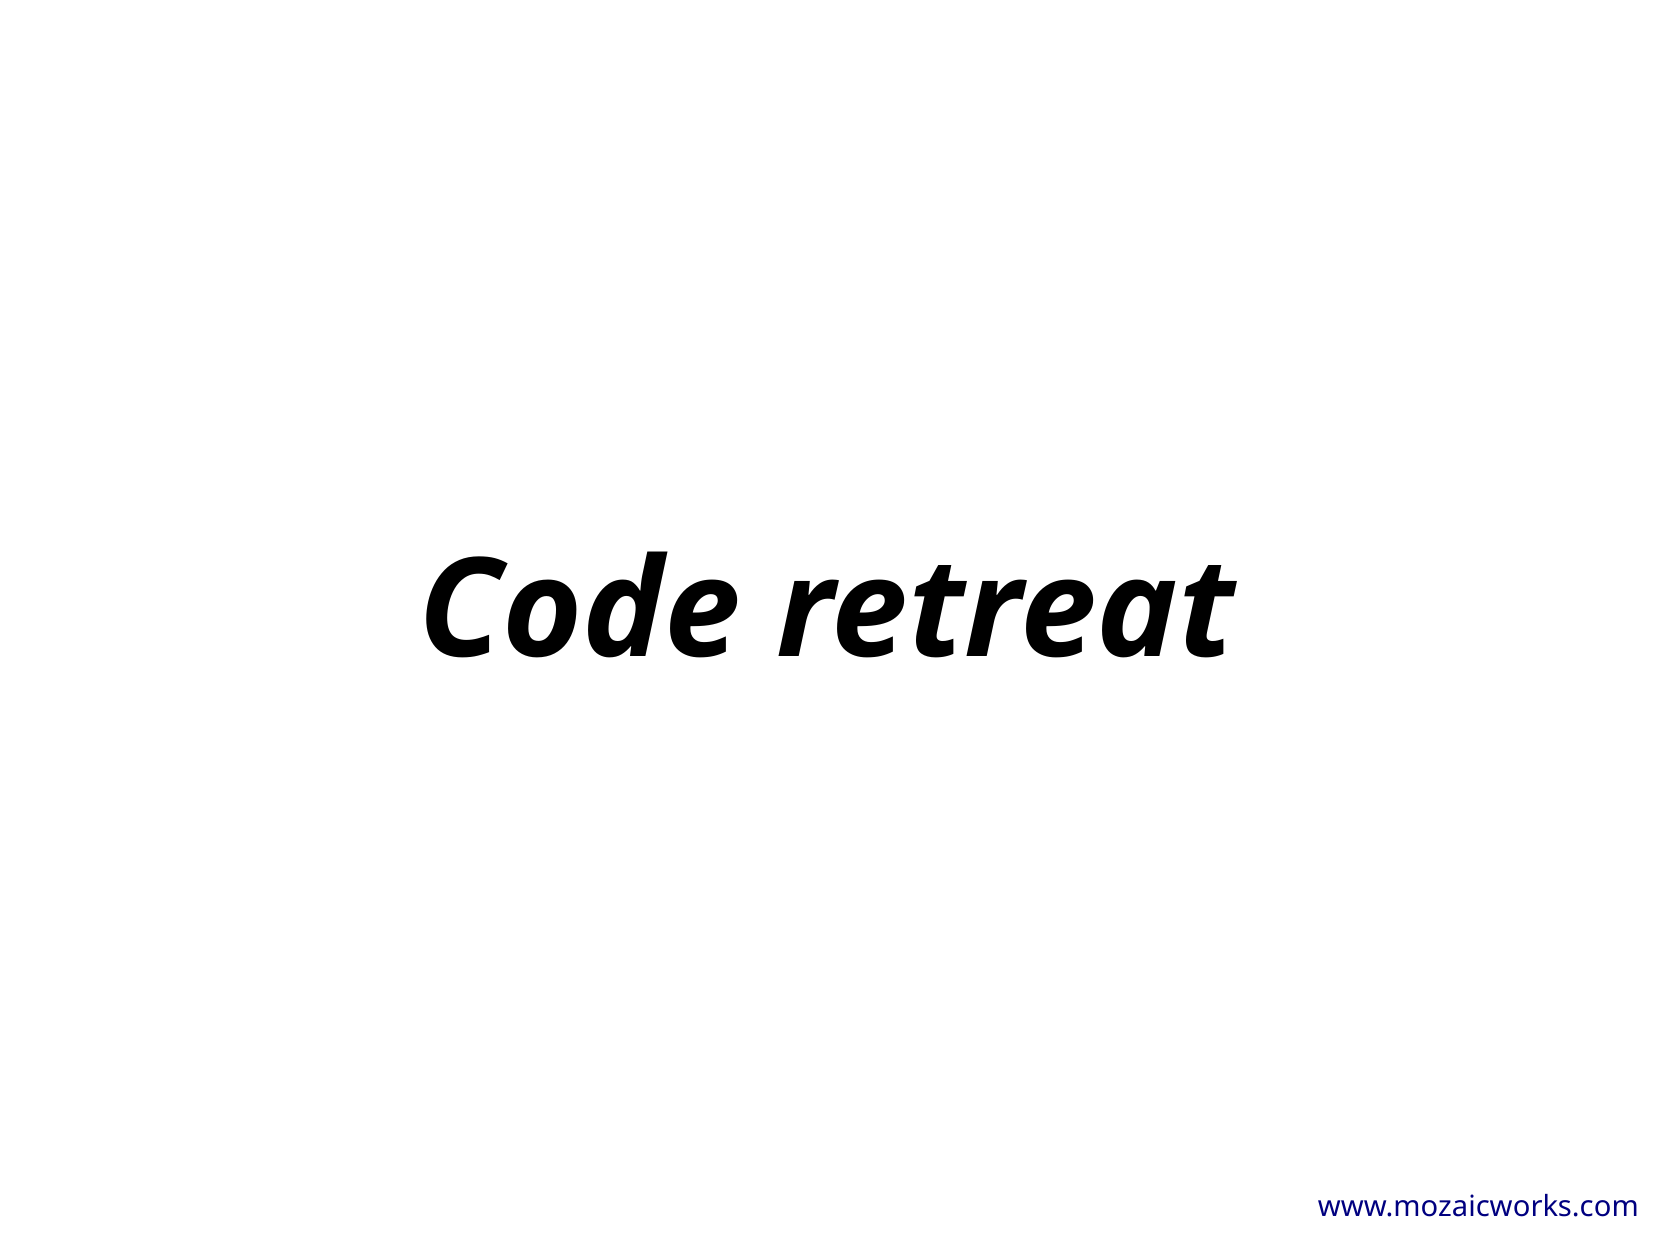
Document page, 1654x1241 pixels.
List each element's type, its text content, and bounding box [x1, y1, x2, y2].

text_box www.mozaicworks.com [0, 1178, 1654, 1241]
text_box Code retreat [82, 290, 1571, 1178]
